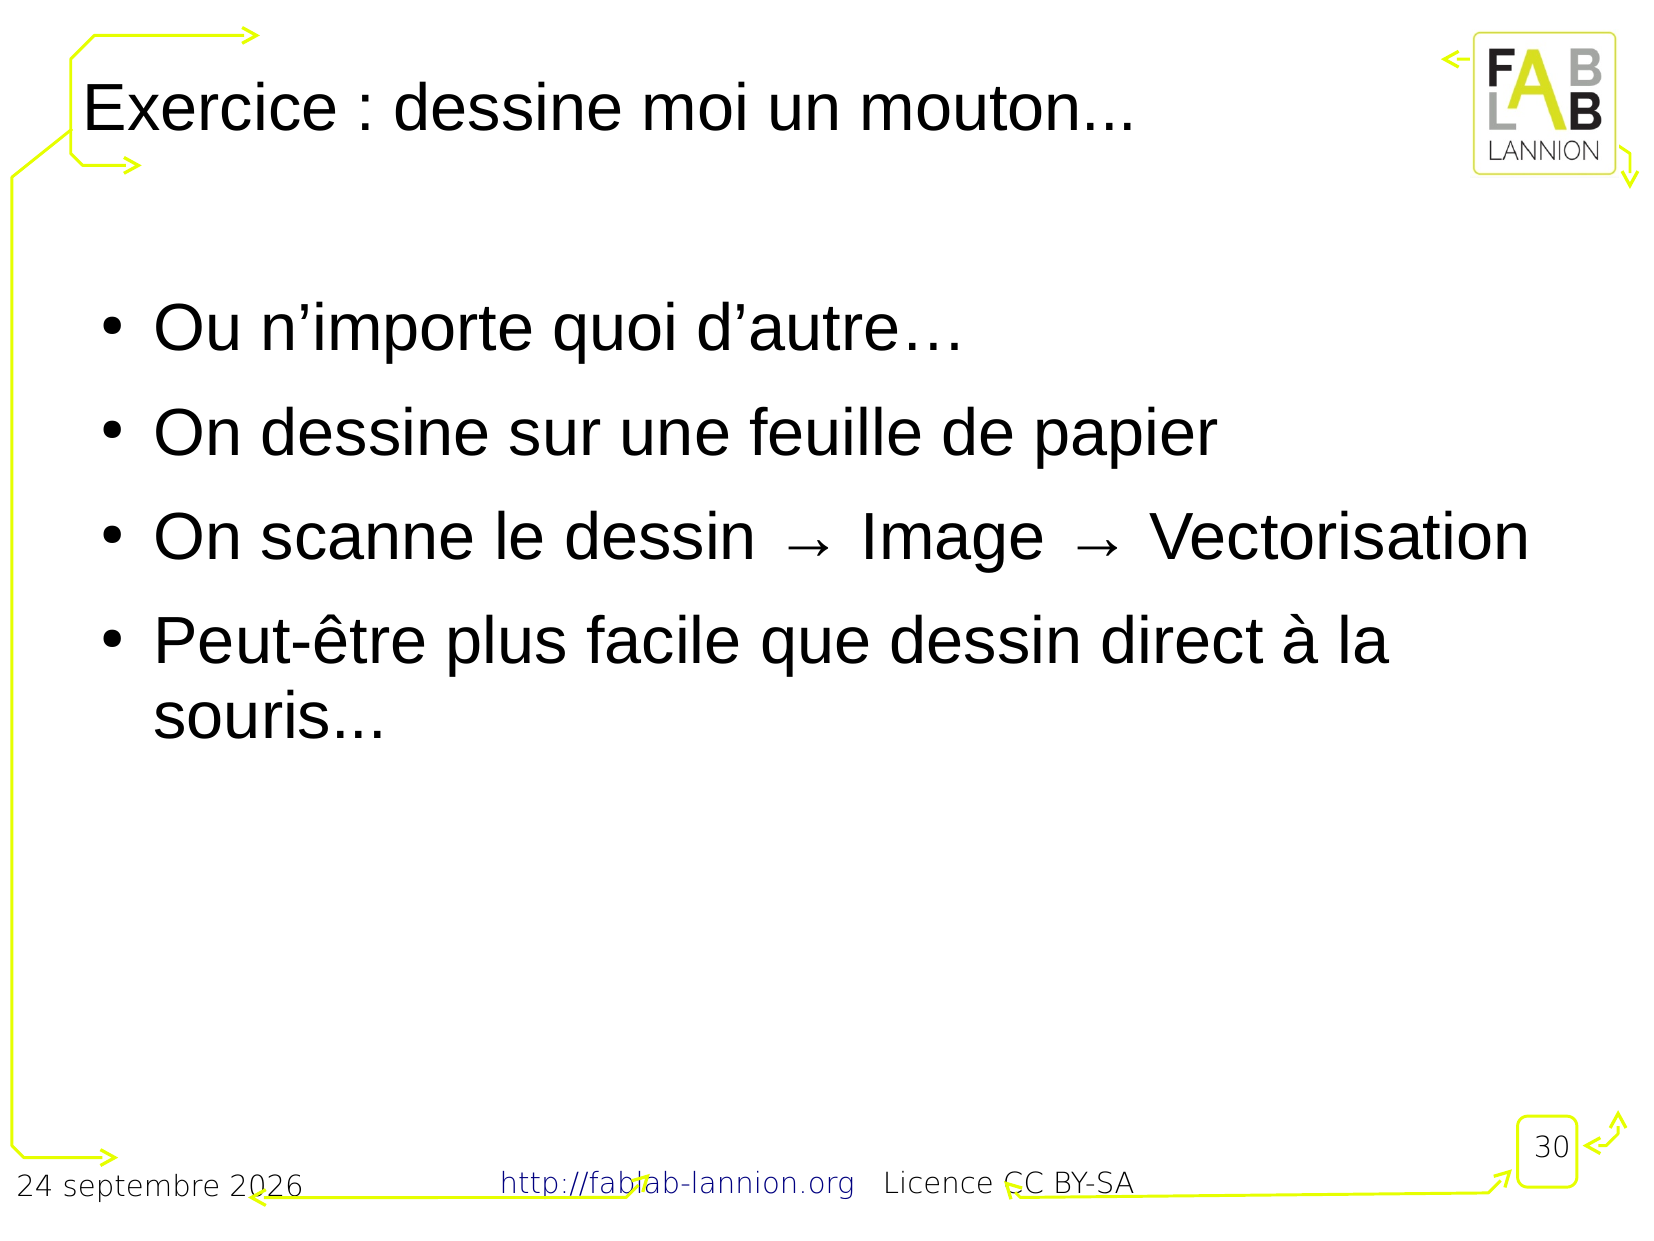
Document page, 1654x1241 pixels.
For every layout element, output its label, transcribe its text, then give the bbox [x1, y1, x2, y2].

picture [1470, 29, 1619, 178]
title Exercice : dessine moi un mouton... [82, 49, 1441, 166]
list Ou n’importe quoi d’autre… On dessine sur une feuille de papier On scanne le dessin → Image → Vectorisation Peut-être plus facile que dessin direct à la souris... [82, 290, 1571, 1010]
